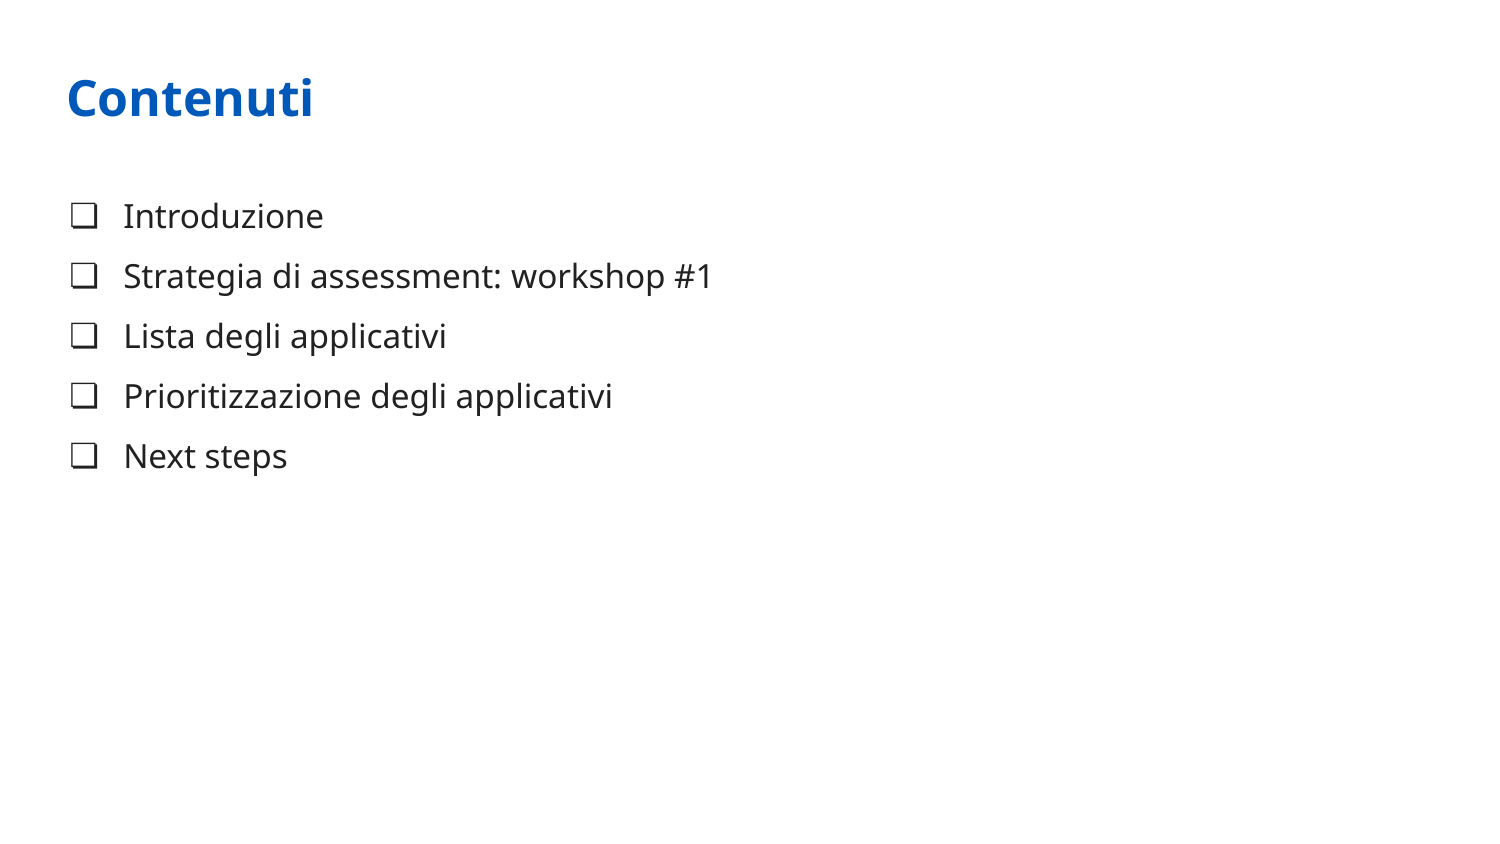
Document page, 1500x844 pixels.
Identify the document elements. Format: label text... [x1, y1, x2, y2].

text_box Introduzione Strategia di assessment: workshop #1 Lista degli applicativi Prioritizzazione degli applicativi Next steps [33, 160, 1413, 751]
title Contenuti [51, 51, 1449, 146]
